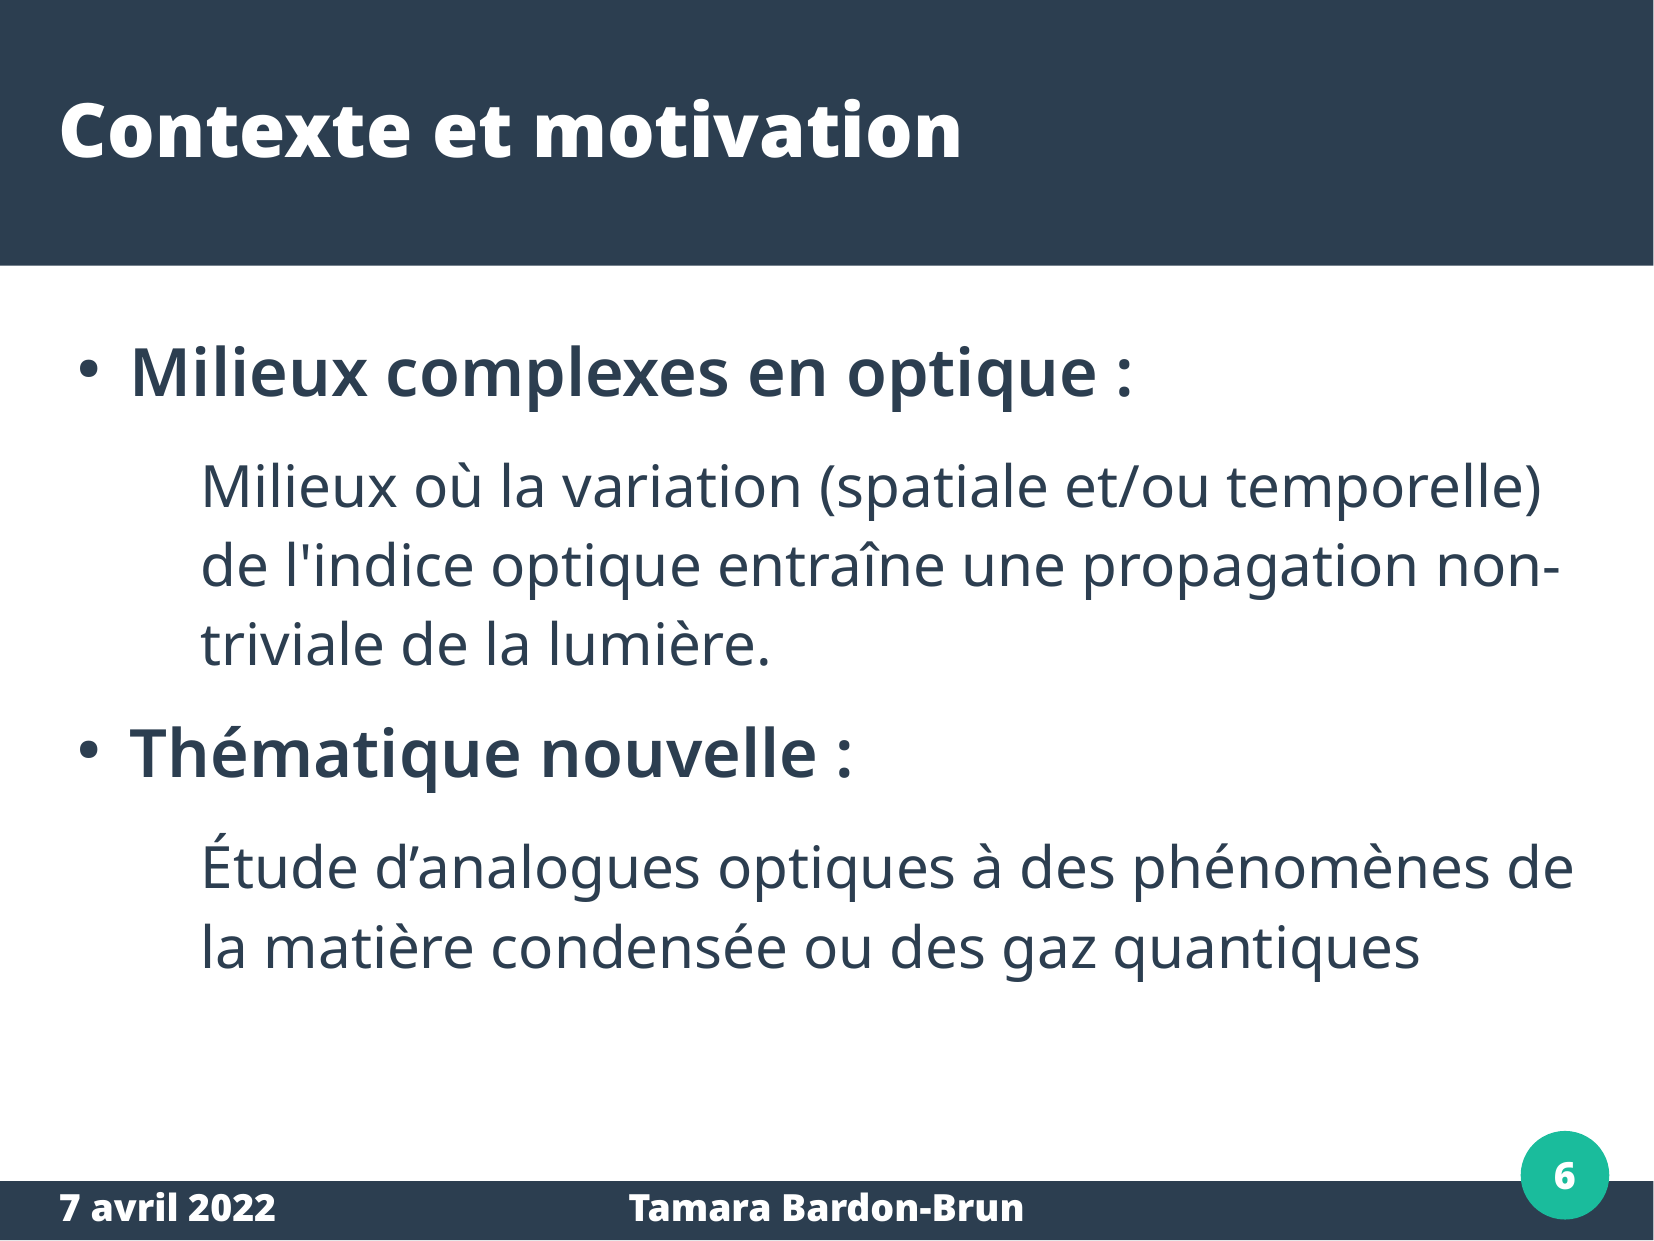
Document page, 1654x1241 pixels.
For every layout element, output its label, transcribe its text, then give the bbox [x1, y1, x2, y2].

list Milieux complexes en optique : Milieux où la variation (spatiale et/ou temporelle) de l'indice optique entraîne une propagation non-triviale de la lumière. Thématique nouvelle : Étude d’analogues optiques à des phénomènes de la matière condensée ou des gaz quantiques [59, 324, 1595, 1152]
title Contexte et motivation [59, 49, 1595, 207]
